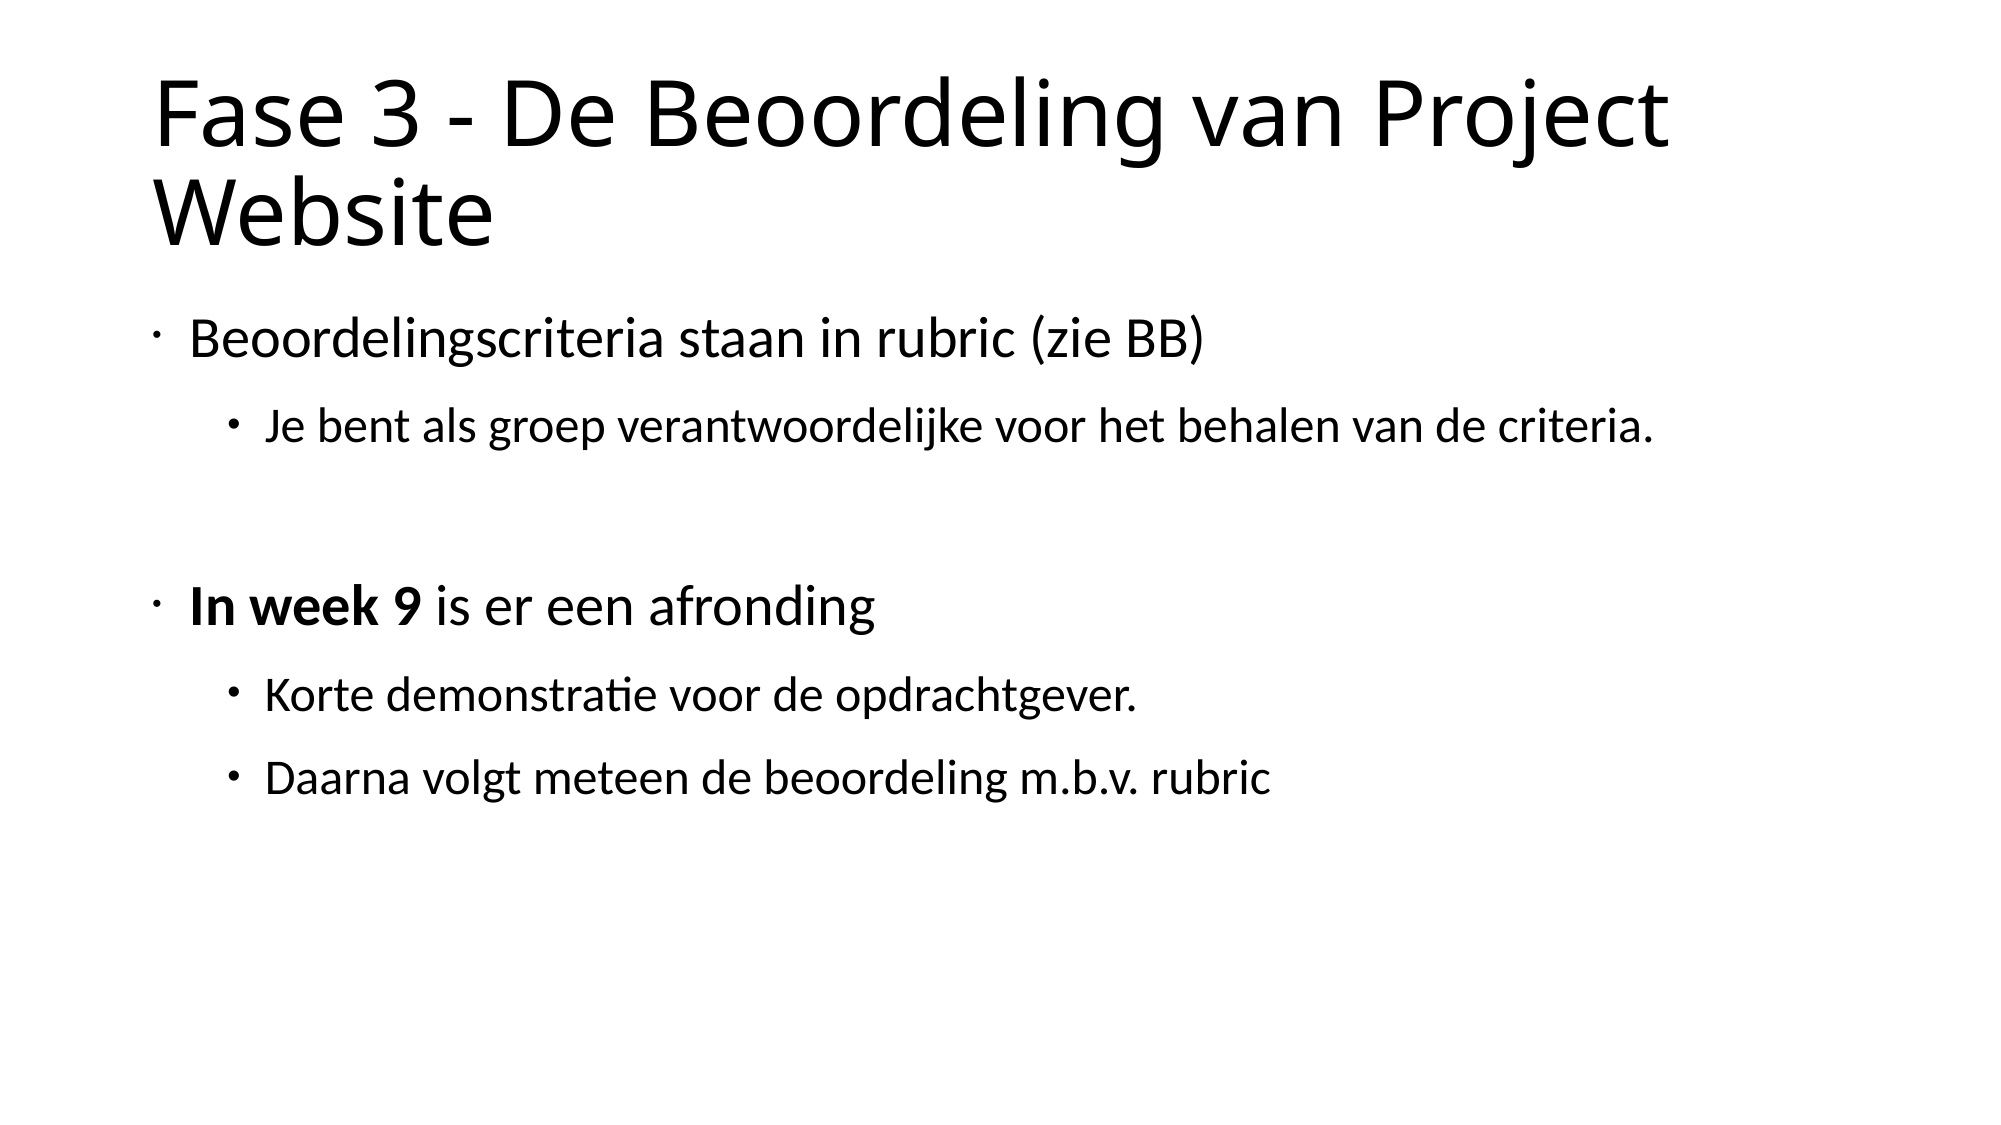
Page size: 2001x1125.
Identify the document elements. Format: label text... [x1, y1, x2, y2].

list Beoordelingscriteria staan in rubric (zie BB) Je bent als groep verantwoordelijke voor het behalen van de criteria. In week 9 is er een afronding Korte demonstratie voor de opdrachtgever. Daarna volgt meteen de beoordeling m.b.v. rubric [137, 299, 1863, 1014]
title Fase 3 - De Beoordeling van Project Website [137, 59, 1863, 278]
